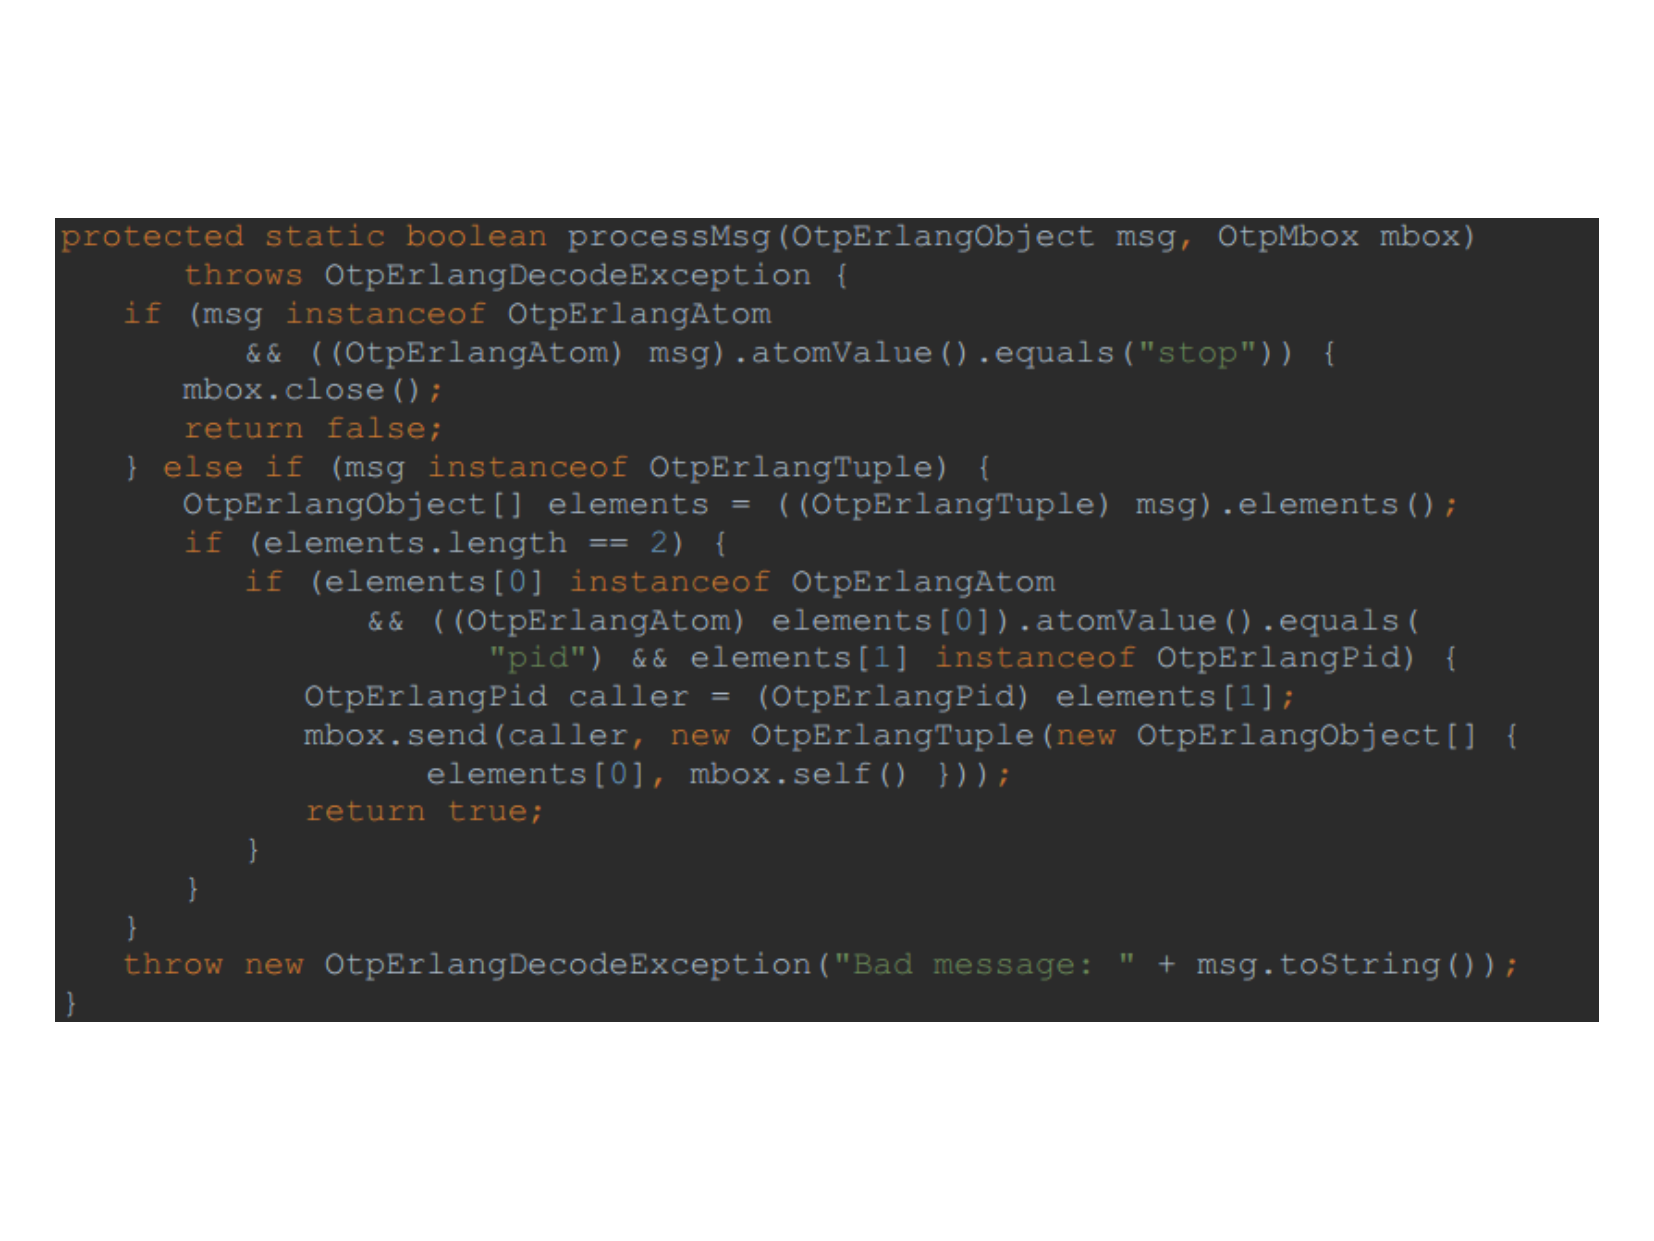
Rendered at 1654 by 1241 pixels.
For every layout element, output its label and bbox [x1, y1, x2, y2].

picture [55, 218, 1599, 1022]
